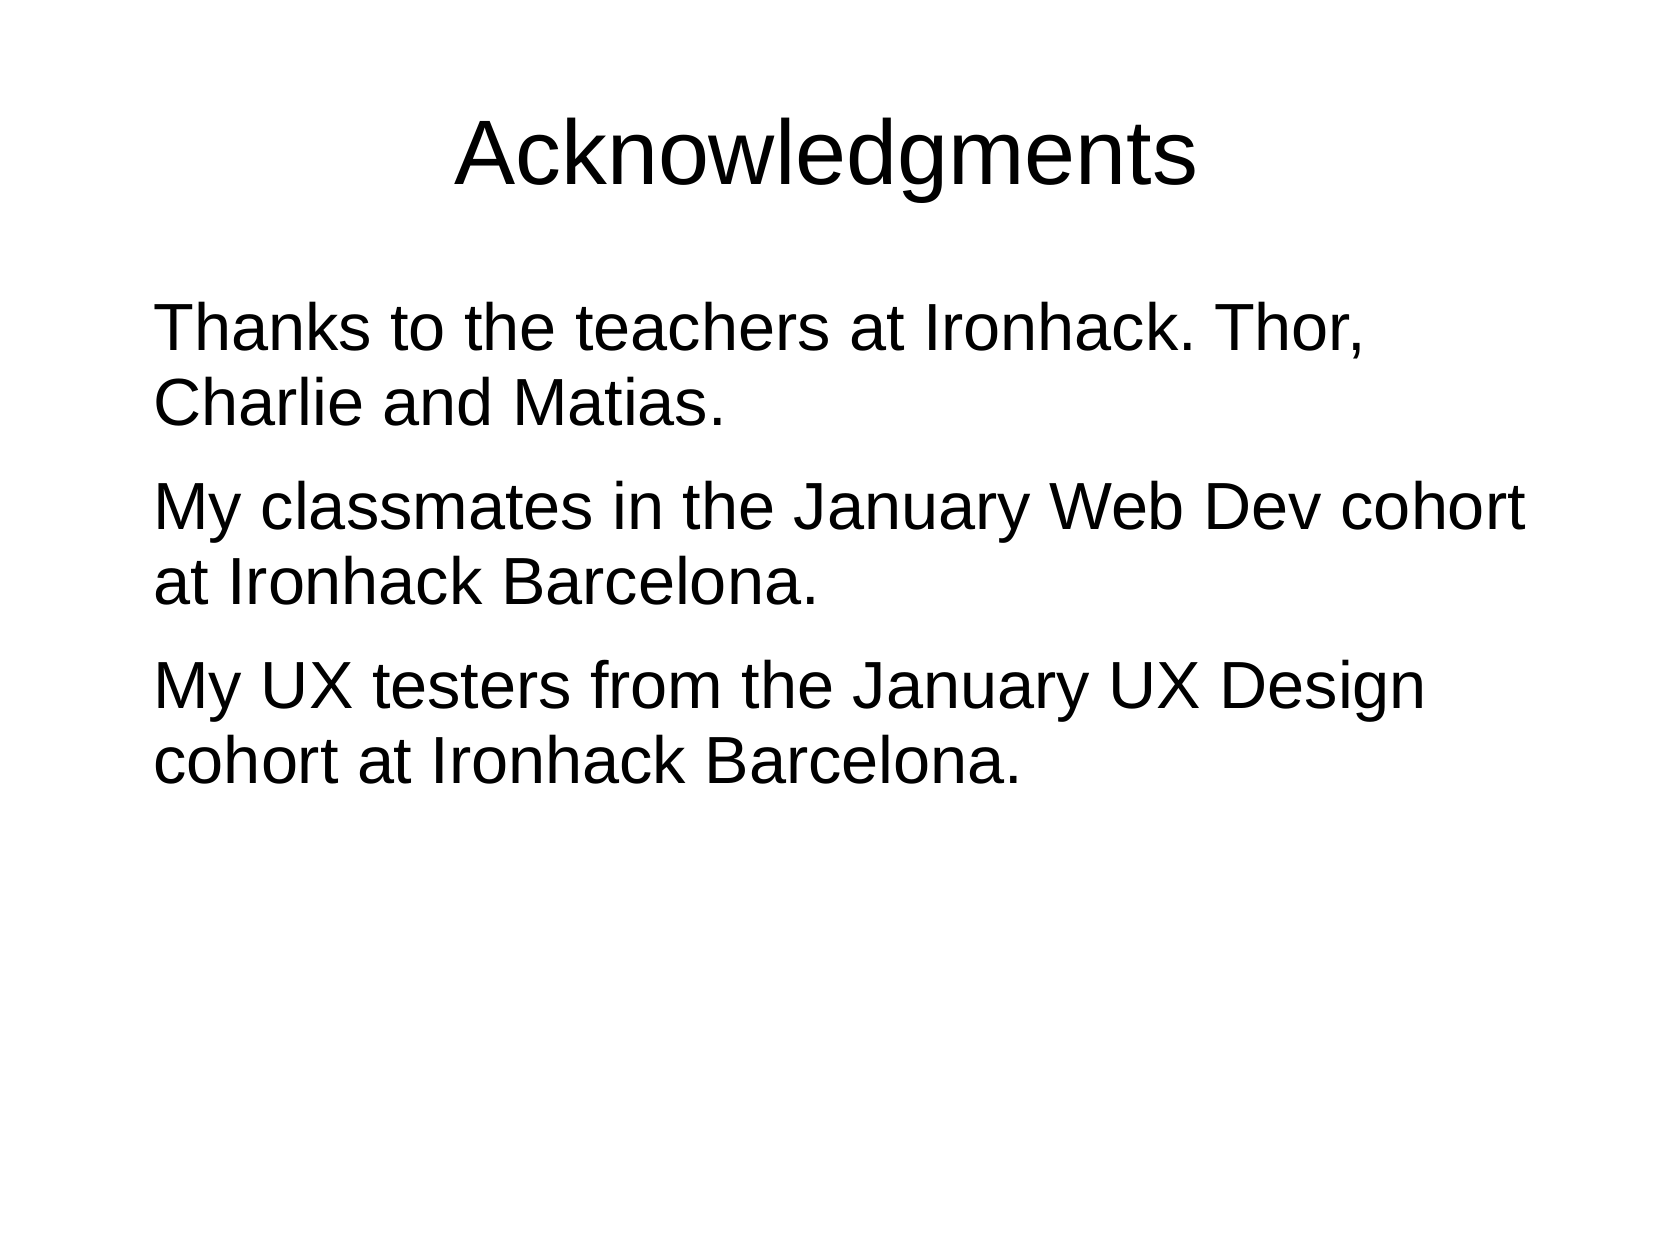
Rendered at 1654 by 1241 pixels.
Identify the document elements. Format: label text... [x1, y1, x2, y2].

list Thanks to the teachers at Ironhack. Thor, Charlie and Matias. My classmates in the January Web Dev cohort at Ironhack Barcelona. My UX testers from the January UX Design cohort at Ironhack Barcelona. [82, 290, 1571, 1010]
title Acknowledgments [82, 49, 1571, 257]
